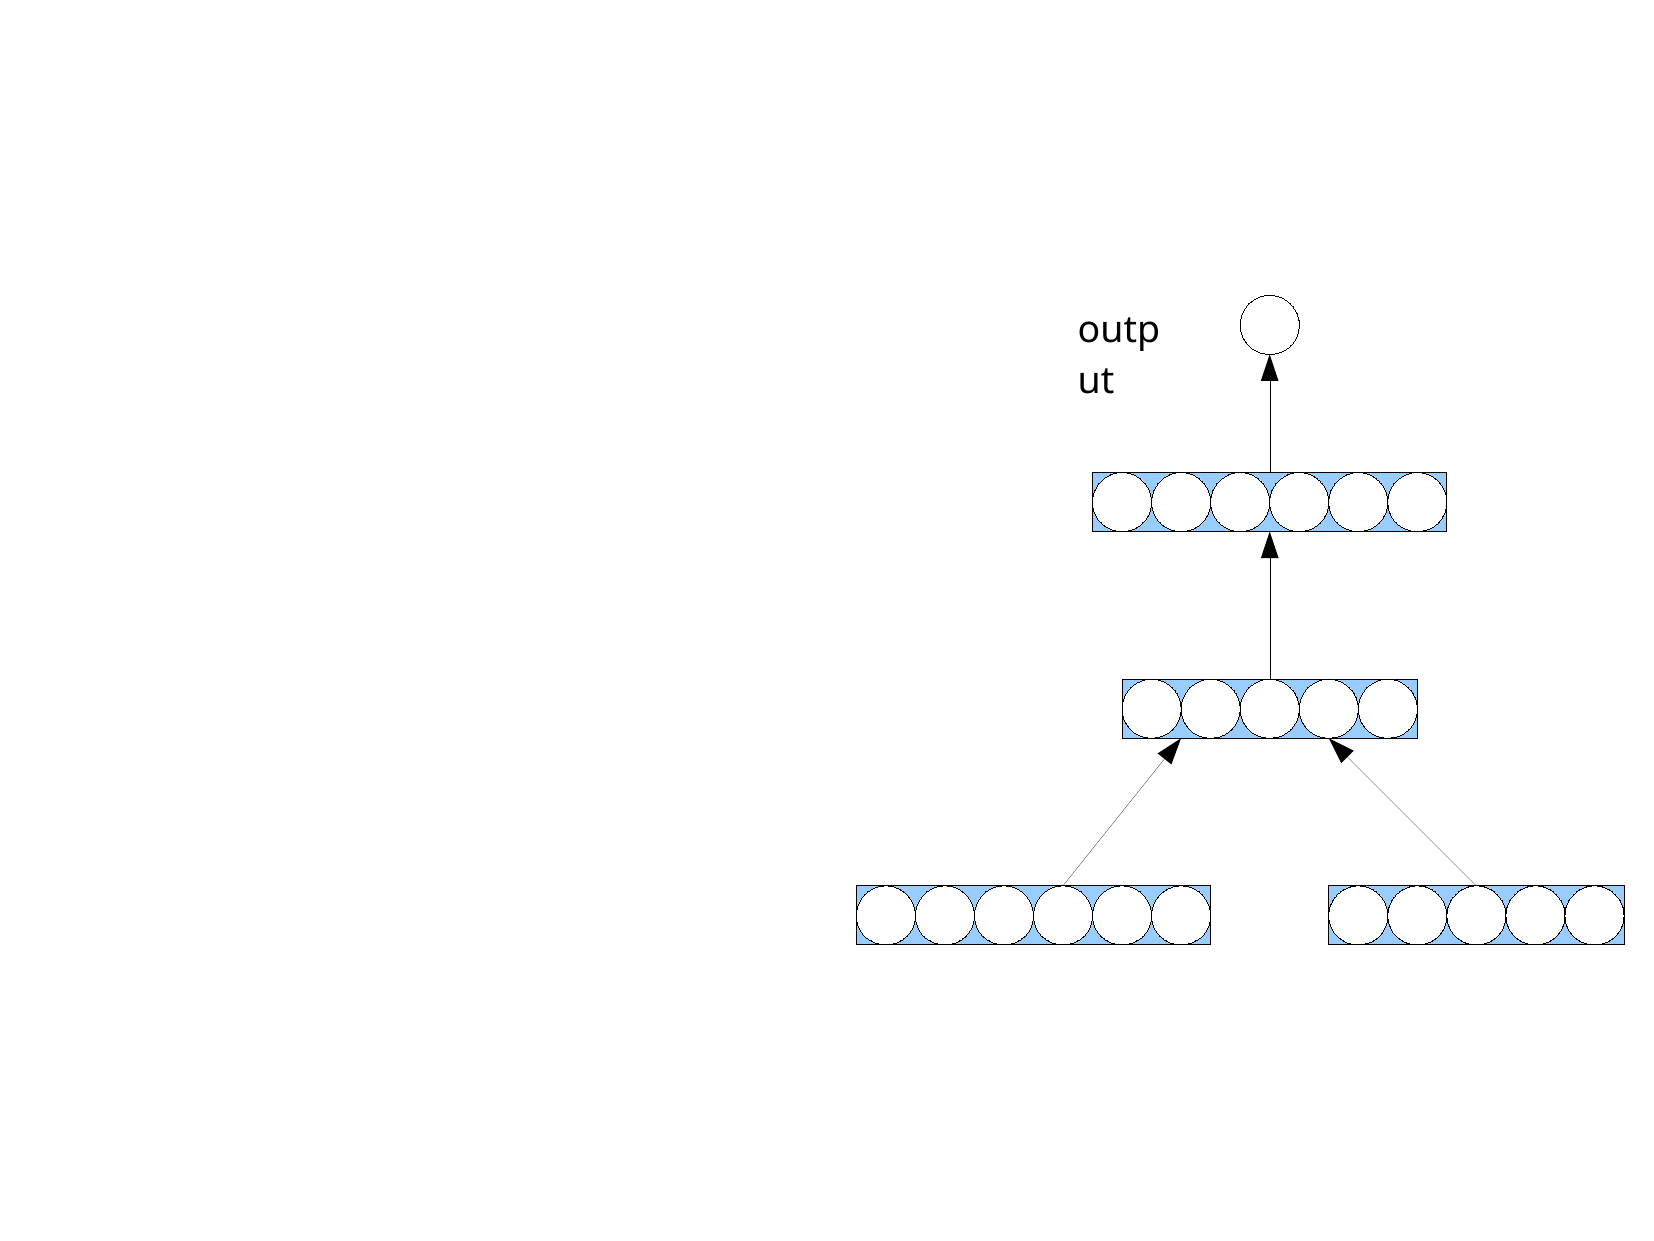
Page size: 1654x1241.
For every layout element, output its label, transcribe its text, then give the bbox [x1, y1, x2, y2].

text_box output [1062, 295, 1195, 348]
text_box [1328, 885, 1625, 945]
text_box [1240, 295, 1300, 355]
text_box [1092, 472, 1447, 532]
text_box [1122, 679, 1418, 739]
text_box [856, 885, 1211, 945]
